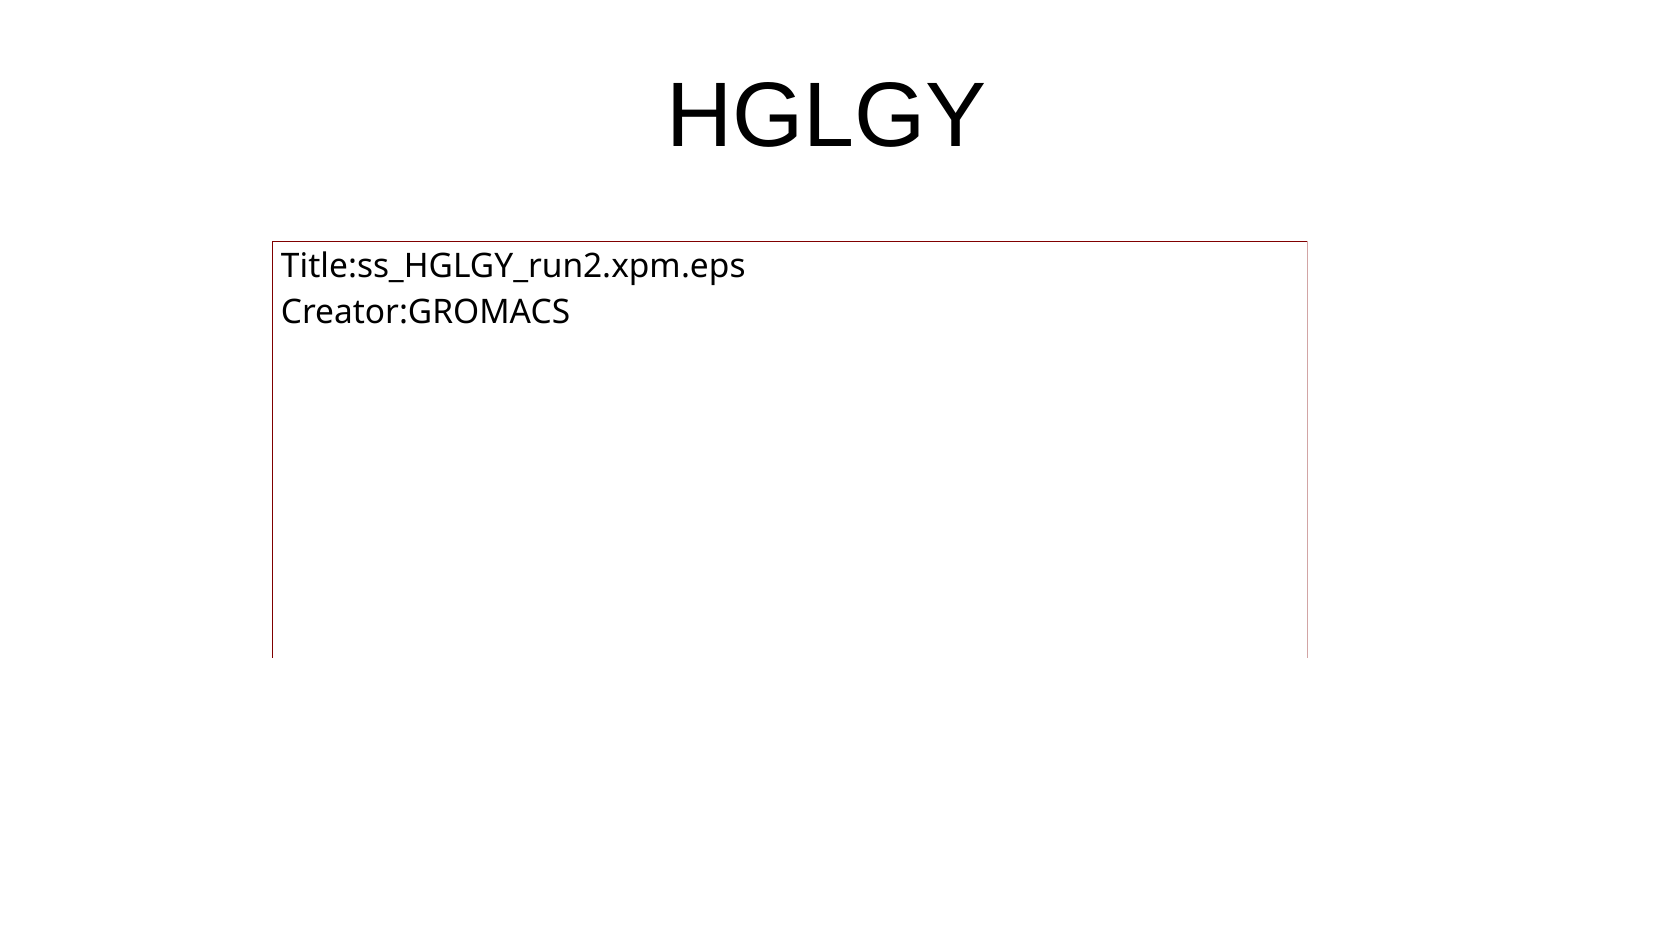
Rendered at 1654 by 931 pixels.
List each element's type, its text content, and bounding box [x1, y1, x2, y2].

picture [270, 239, 1308, 658]
title HGLGY [82, 37, 1571, 193]
